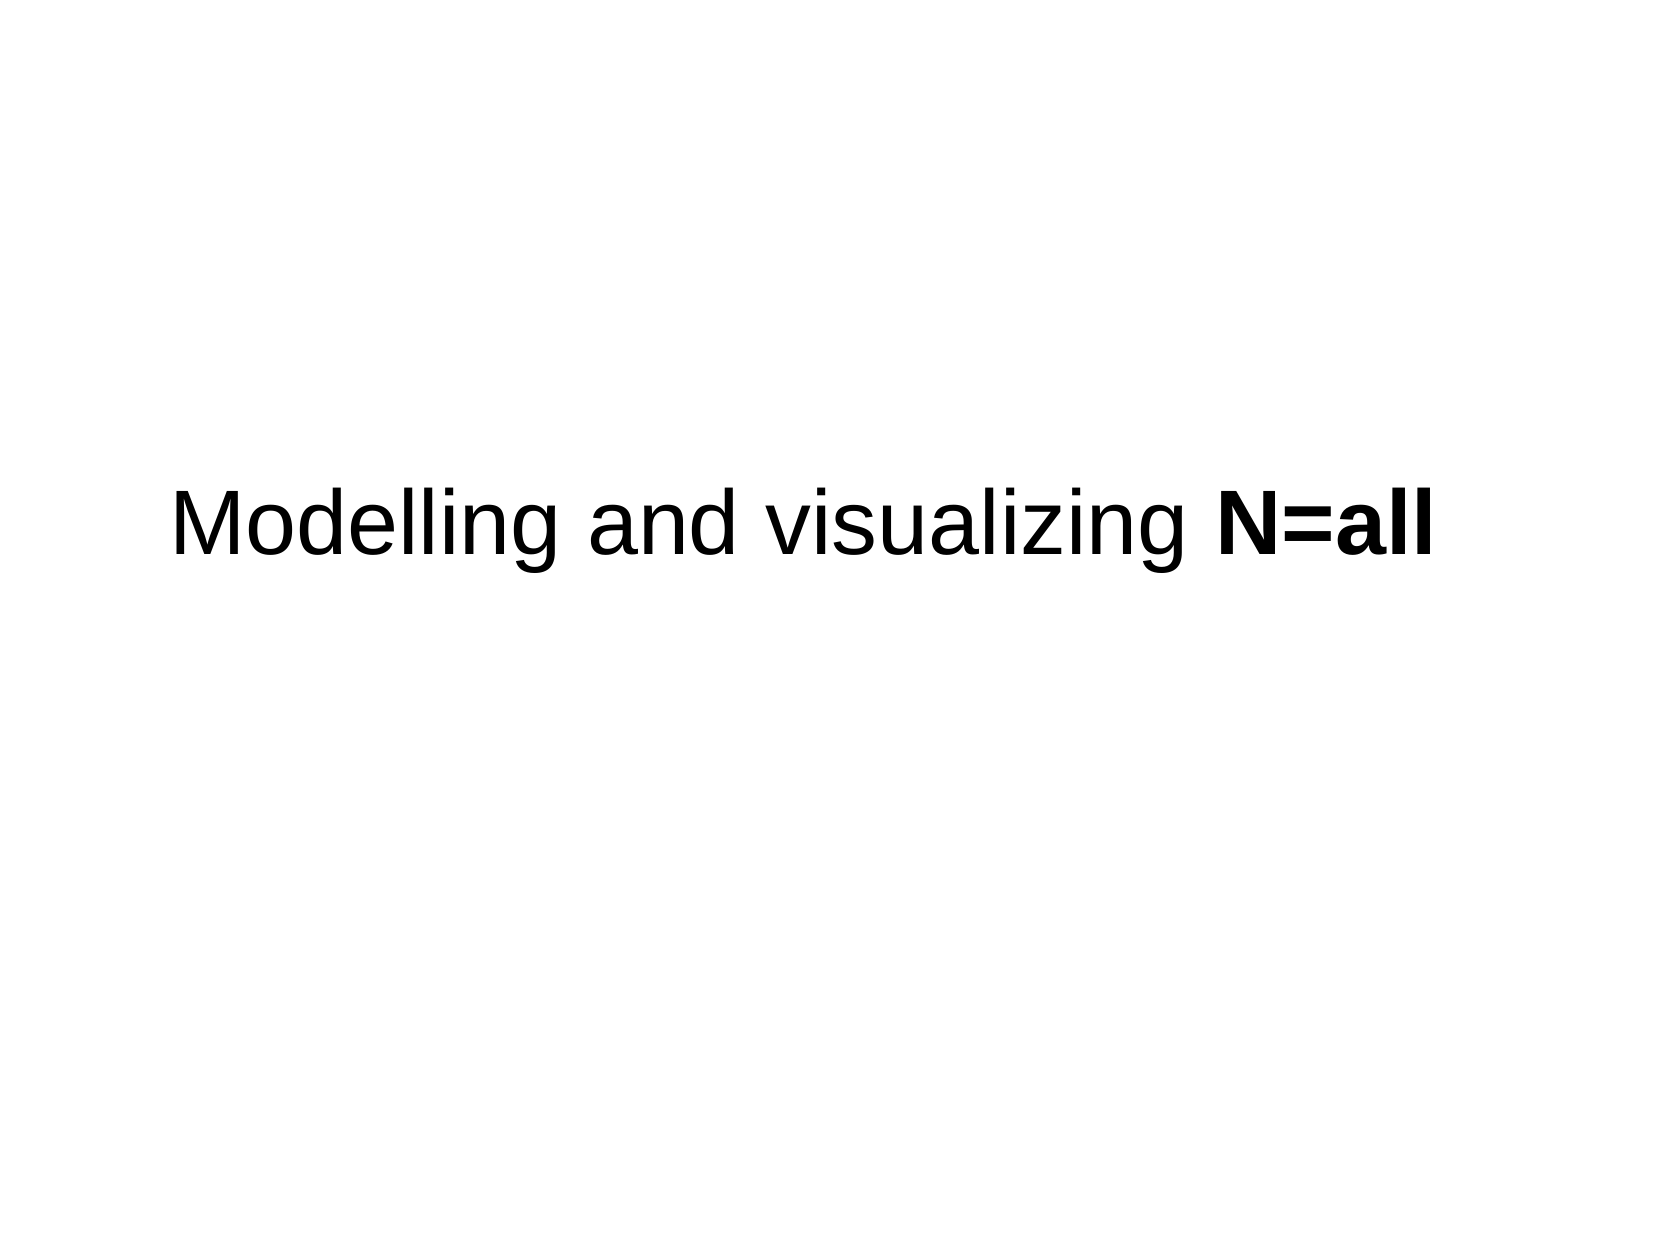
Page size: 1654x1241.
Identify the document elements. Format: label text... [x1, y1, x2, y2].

title Modelling and visualizing N=all [59, 418, 1548, 626]
